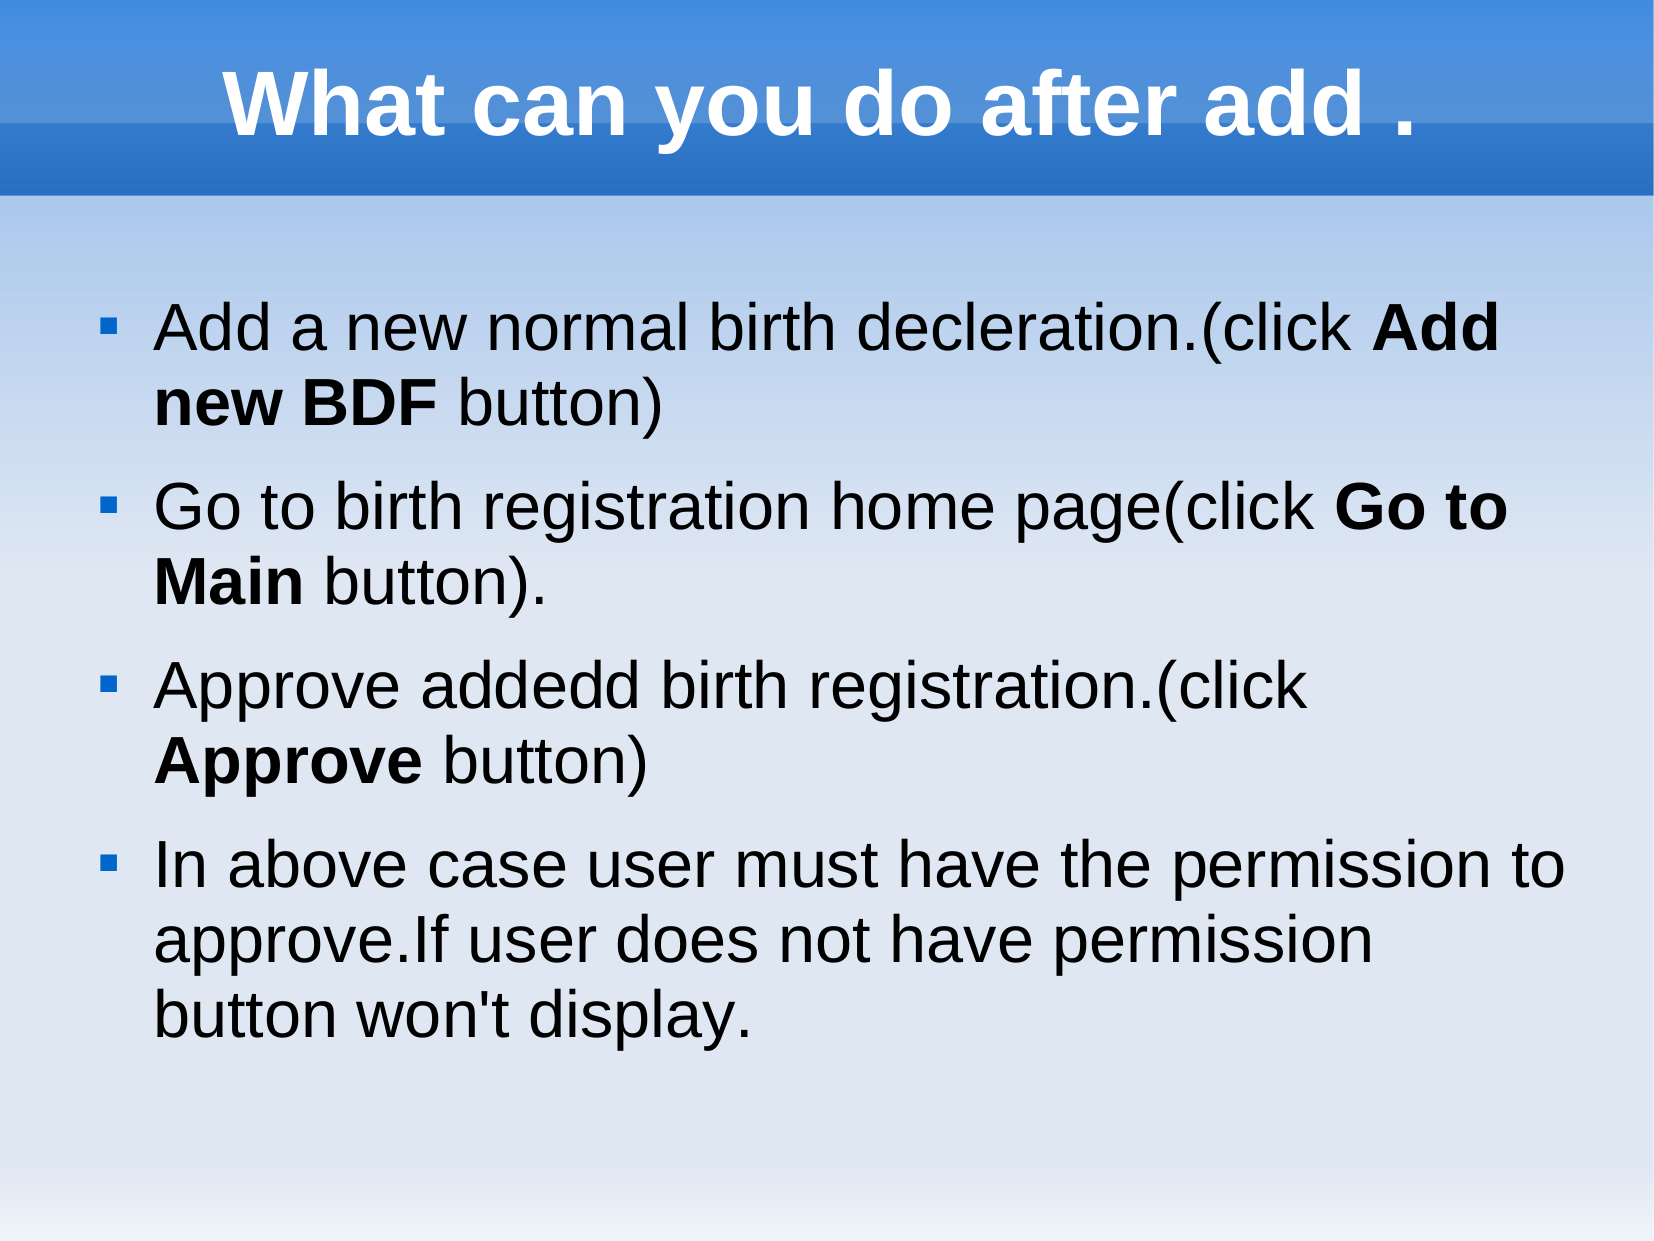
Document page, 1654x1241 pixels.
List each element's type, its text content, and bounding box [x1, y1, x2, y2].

title What can you do after add . [76, 7, 1565, 200]
list Add a new normal birth decleration.(click Add new BDF button) Go to birth registration home page(click Go to Main button). Approve addedd birth registration.(click Approve button) In above case user must have the permission to approve.If user does not have permission button won't display. [82, 290, 1571, 1094]
picture [0, 0, 1654, 1241]
